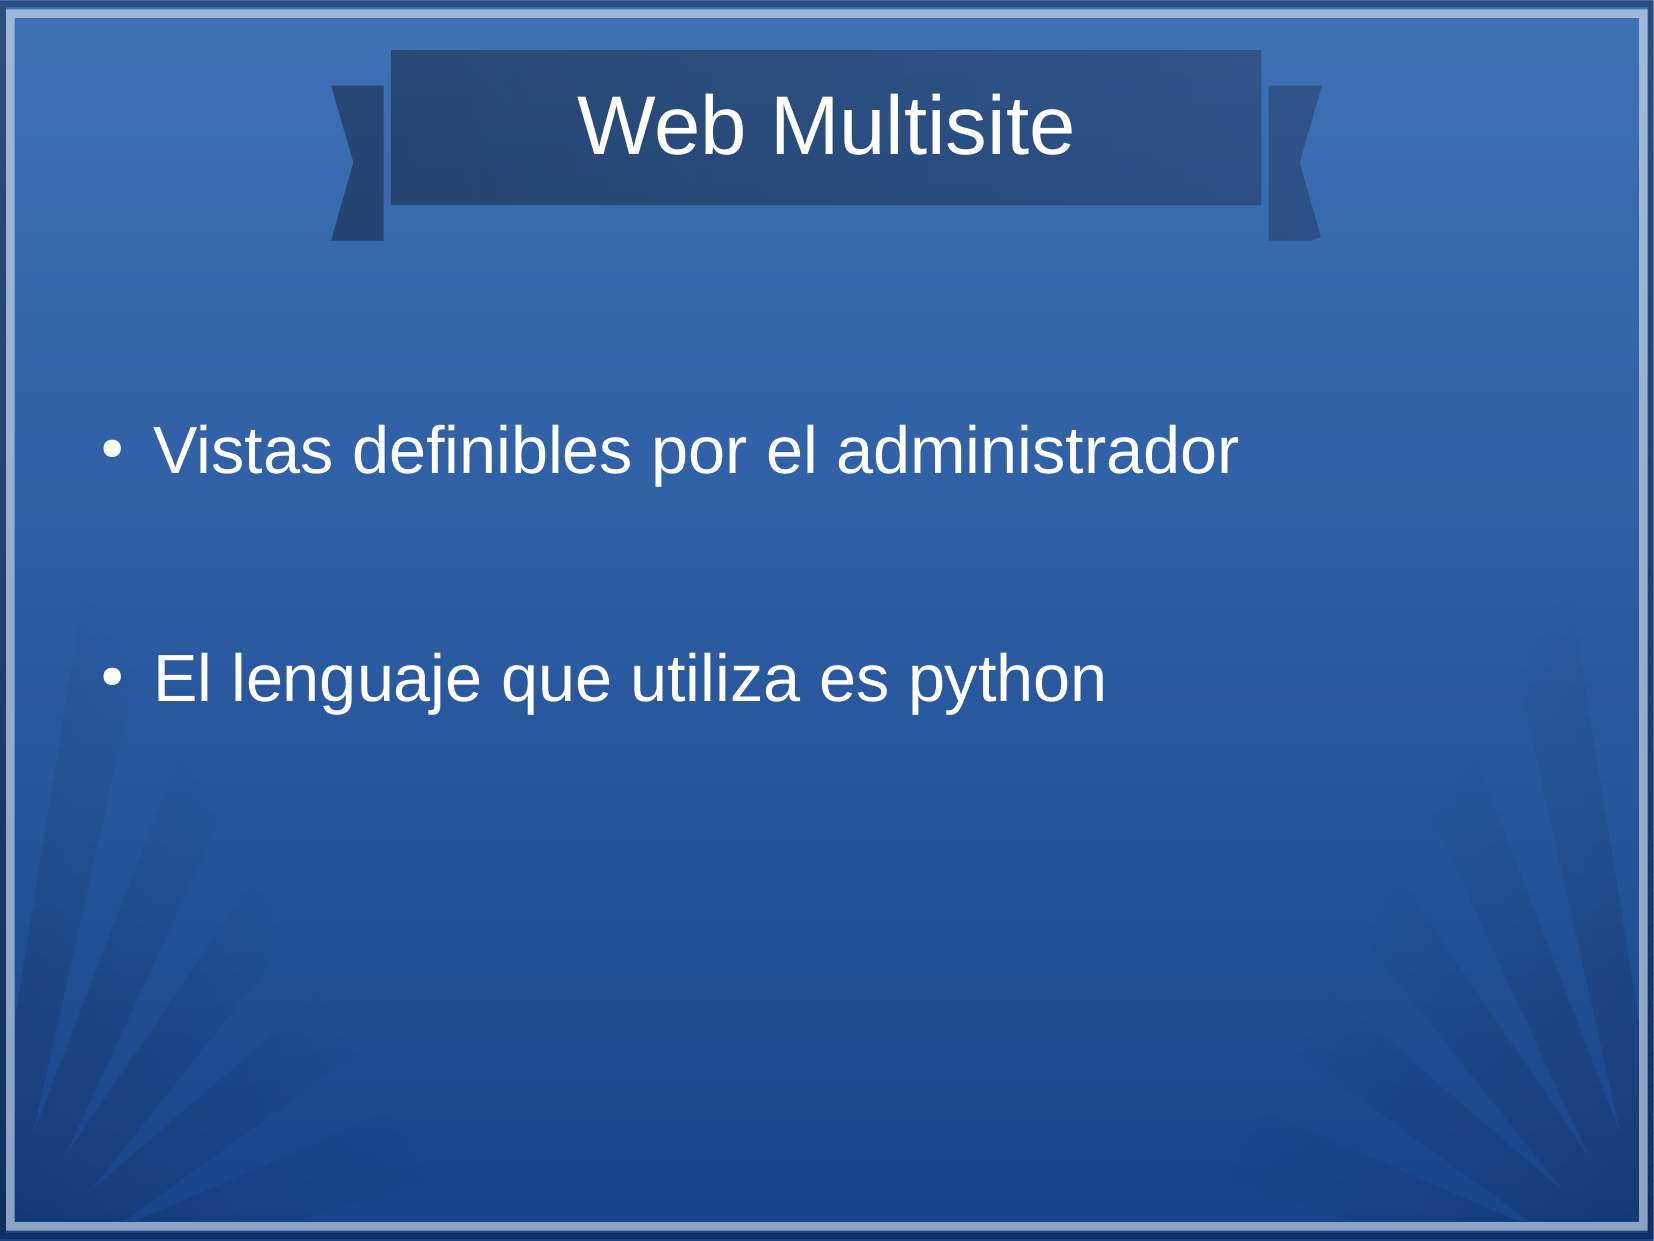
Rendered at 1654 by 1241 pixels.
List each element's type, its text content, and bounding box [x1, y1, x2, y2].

list Vistas definibles por el administrador El lenguaje que utiliza es python [82, 299, 1571, 1241]
title Web Multisite [389, 0, 1264, 263]
